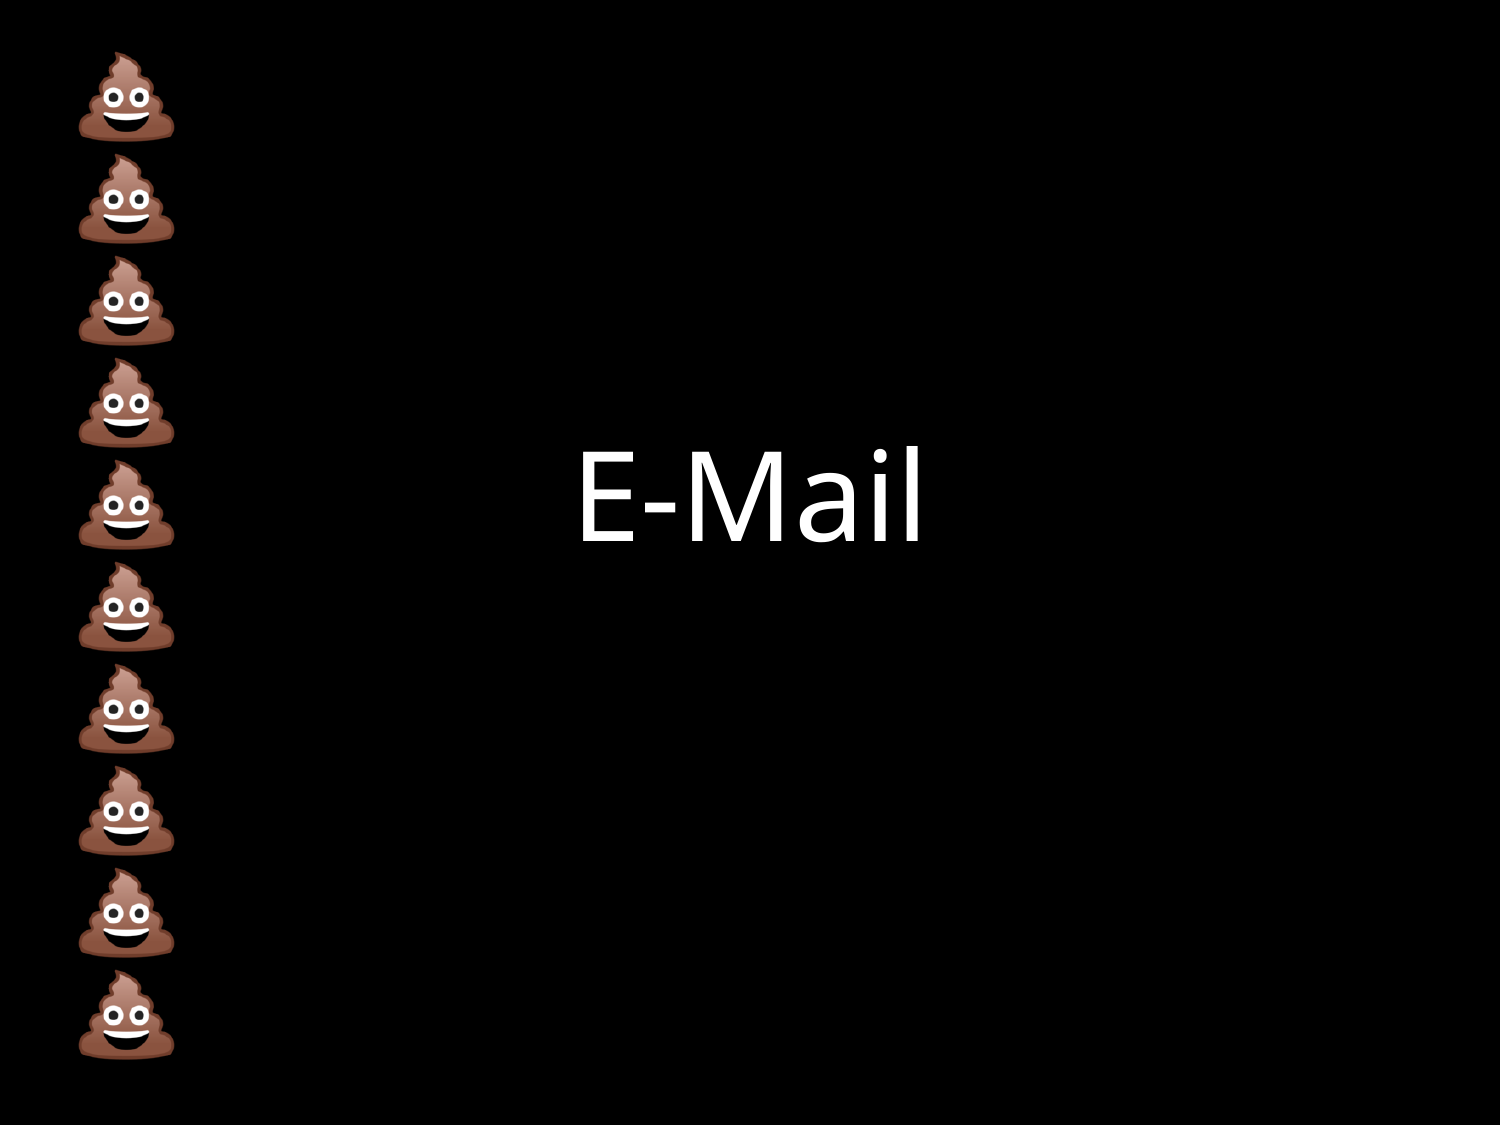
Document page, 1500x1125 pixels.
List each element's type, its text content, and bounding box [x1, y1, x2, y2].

picture [75, 41, 177, 1062]
title E-Mail [177, 184, 1388, 576]
